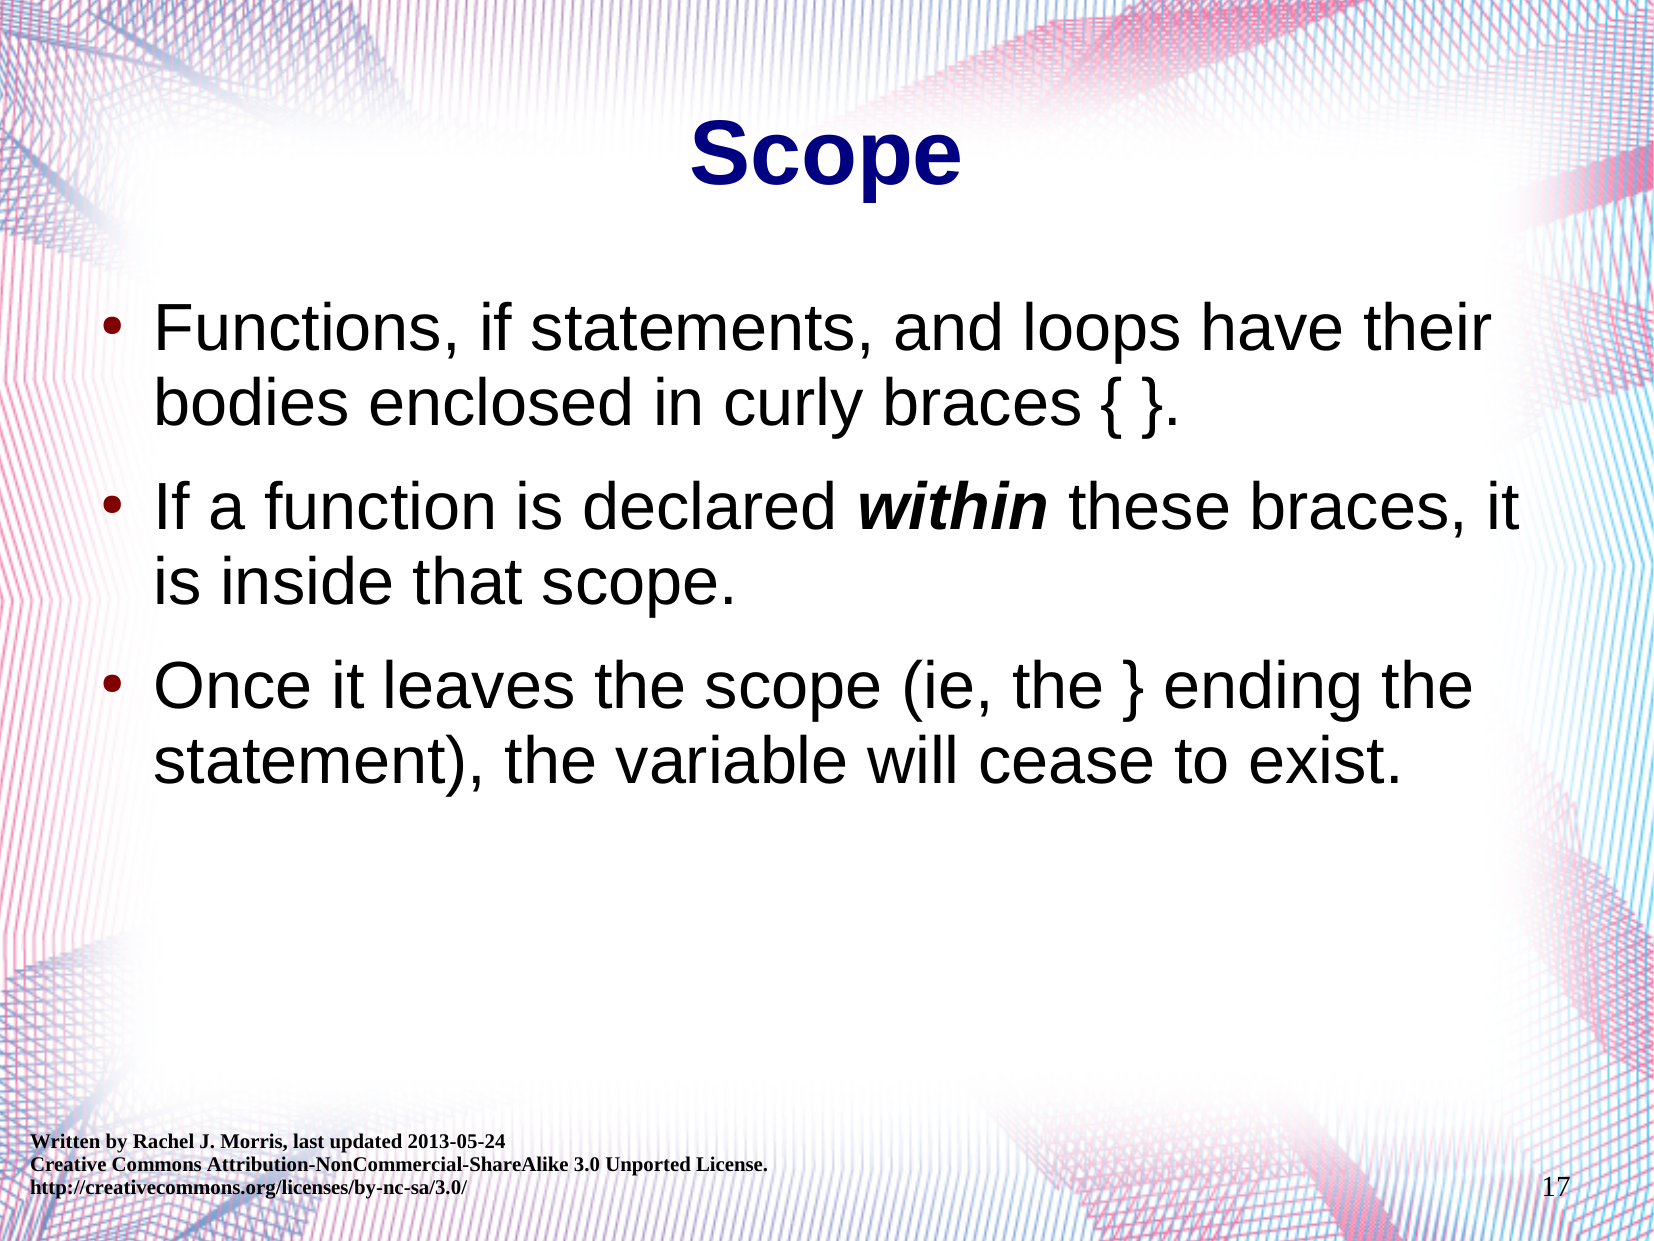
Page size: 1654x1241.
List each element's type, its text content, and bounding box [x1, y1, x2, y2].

list Functions, if statements, and loops have their bodies enclosed in curly braces { }. If a function is declared within these braces, it is inside that scope. Once it leaves the scope (ie, the } ending the statement), the variable will cease to exist. [82, 290, 1571, 1010]
title Scope [82, 49, 1571, 257]
picture [0, 0, 1654, 1241]
